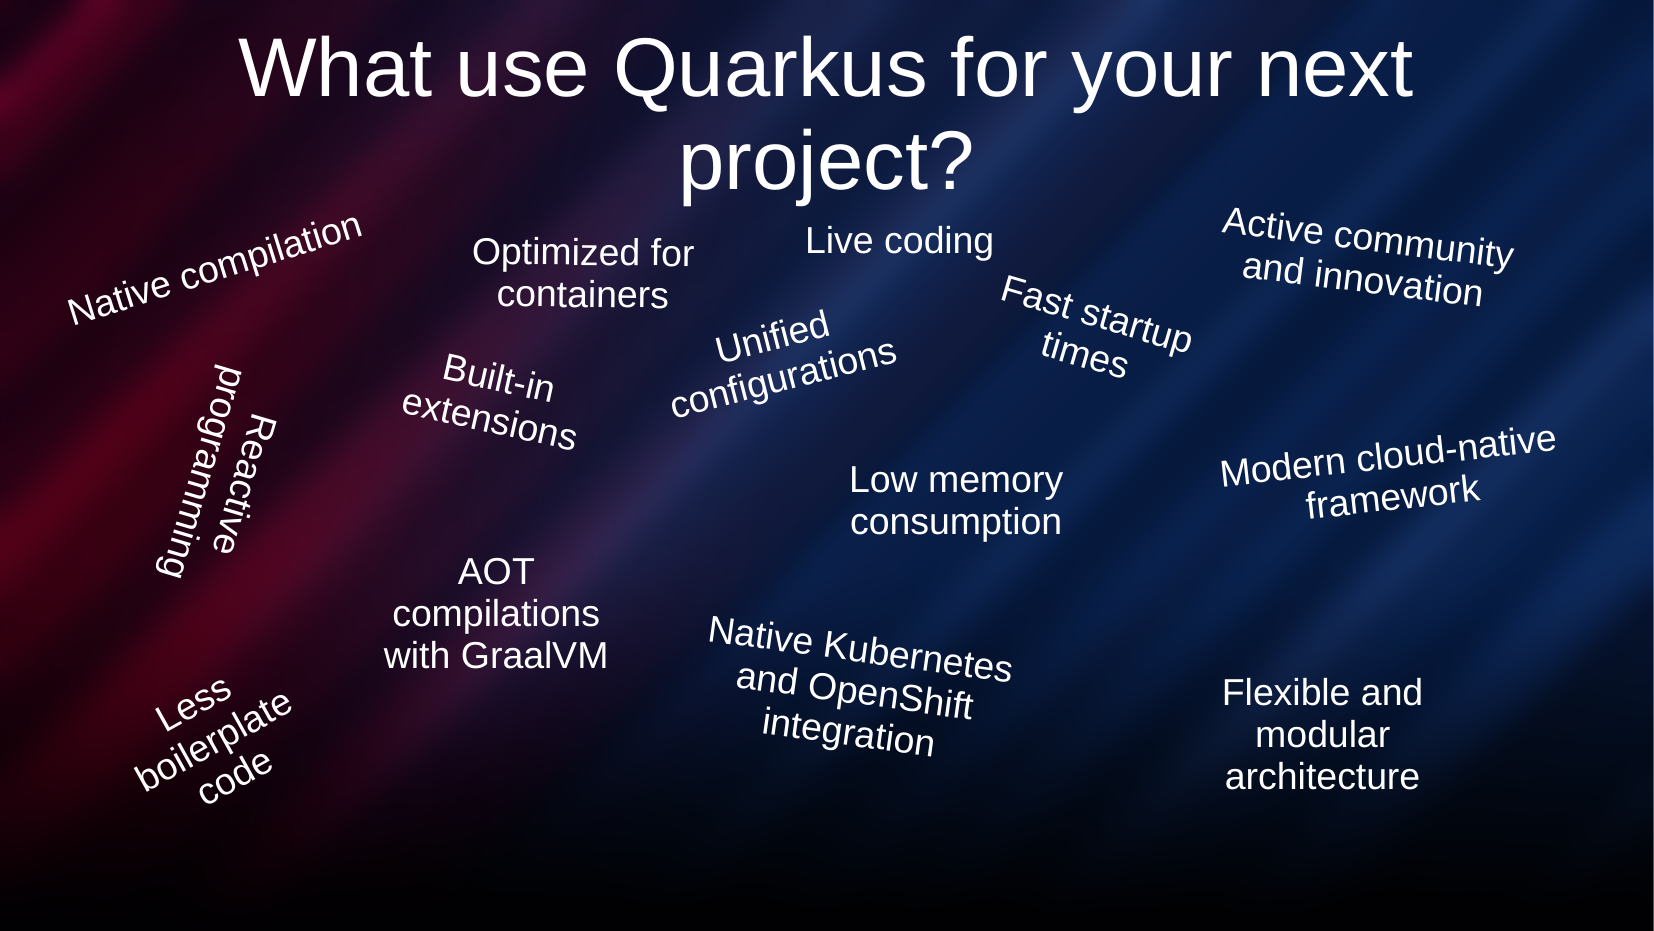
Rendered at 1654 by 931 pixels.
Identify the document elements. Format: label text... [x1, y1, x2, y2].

text_box Fast startup times [942, 250, 1232, 451]
text_box Built-in extensions [366, 326, 616, 505]
text_box Reactive programming [126, 335, 310, 620]
text_box Native Kubernetes and OpenShift integration [675, 597, 1032, 807]
text_box Active community and innovation [1172, 186, 1559, 345]
picture [0, 0, 1654, 931]
text_box Less boilerplate code [64, 614, 384, 903]
text_box Unified configurations [583, 262, 960, 466]
text_box AOT compilations with GraalVM [364, 542, 628, 684]
text_box Optimized for containers [395, 221, 772, 356]
text_box Flexible and modular architecture [1153, 664, 1492, 852]
title What use Quarkus for your next project? [82, 21, 1571, 208]
text_box Low memory consumption [825, 450, 1088, 583]
text_box Native compilation [46, 189, 391, 363]
text_box Modern cloud-native framework [1198, 406, 1584, 560]
text_box Live coding [790, 212, 1053, 288]
